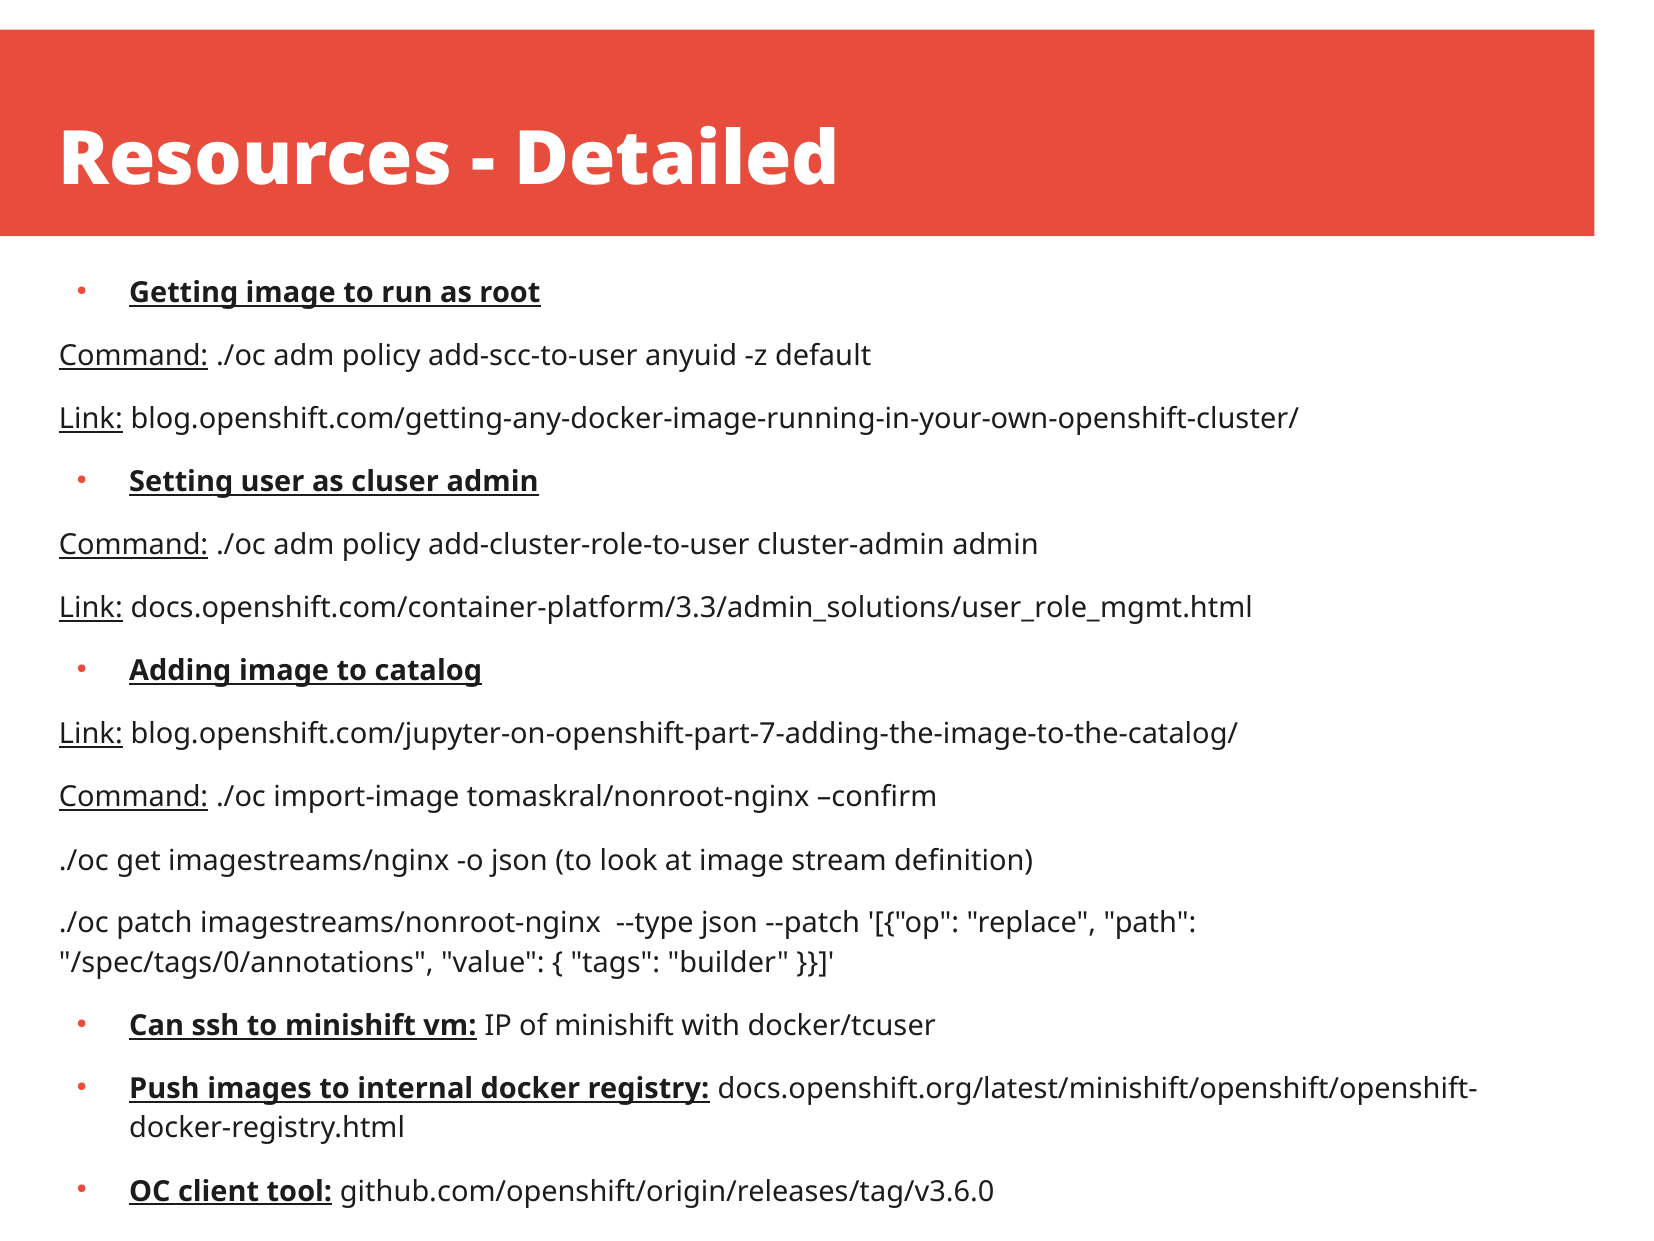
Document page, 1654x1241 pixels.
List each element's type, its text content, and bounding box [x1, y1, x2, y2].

title Resources - Detailed [59, 59, 1595, 207]
list Getting image to run as root Command: ./oc adm policy add-scc-to-user anyuid -z default Link: blog.openshift.com/getting-any-docker-image-running-in-your-own-openshift-cluster/ Setting user as cluser admin Command: ./oc adm policy add-cluster-role-to-user cluster-admin admin Link: docs.openshift.com/container-platform/3.3/admin_solutions/user_role_mgmt.html Adding image to catalog Link: blog.openshift.com/jupyter-on-openshift-part-7-adding-the-image-to-the-catalog/ Command: ./oc import-image tomaskral/nonroot-nginx –confirm ./oc get imagestreams/nginx -o json (to look at image stream definition) ./oc patch imagestreams/nonroot-nginx --type json --patch '[{"op": "replace", "path": "/spec/tags/0/annotations", "value": { "tags": "builder" }}]' Can ssh to minishift vm: IP of minishift with docker/tcuser Push images to internal docker registry: docs.openshift.org/latest/minishift/openshift/openshift-docker-registry.html OC client tool: github.com/openshift/origin/releases/tag/v3.6.0 [59, 271, 1565, 1212]
